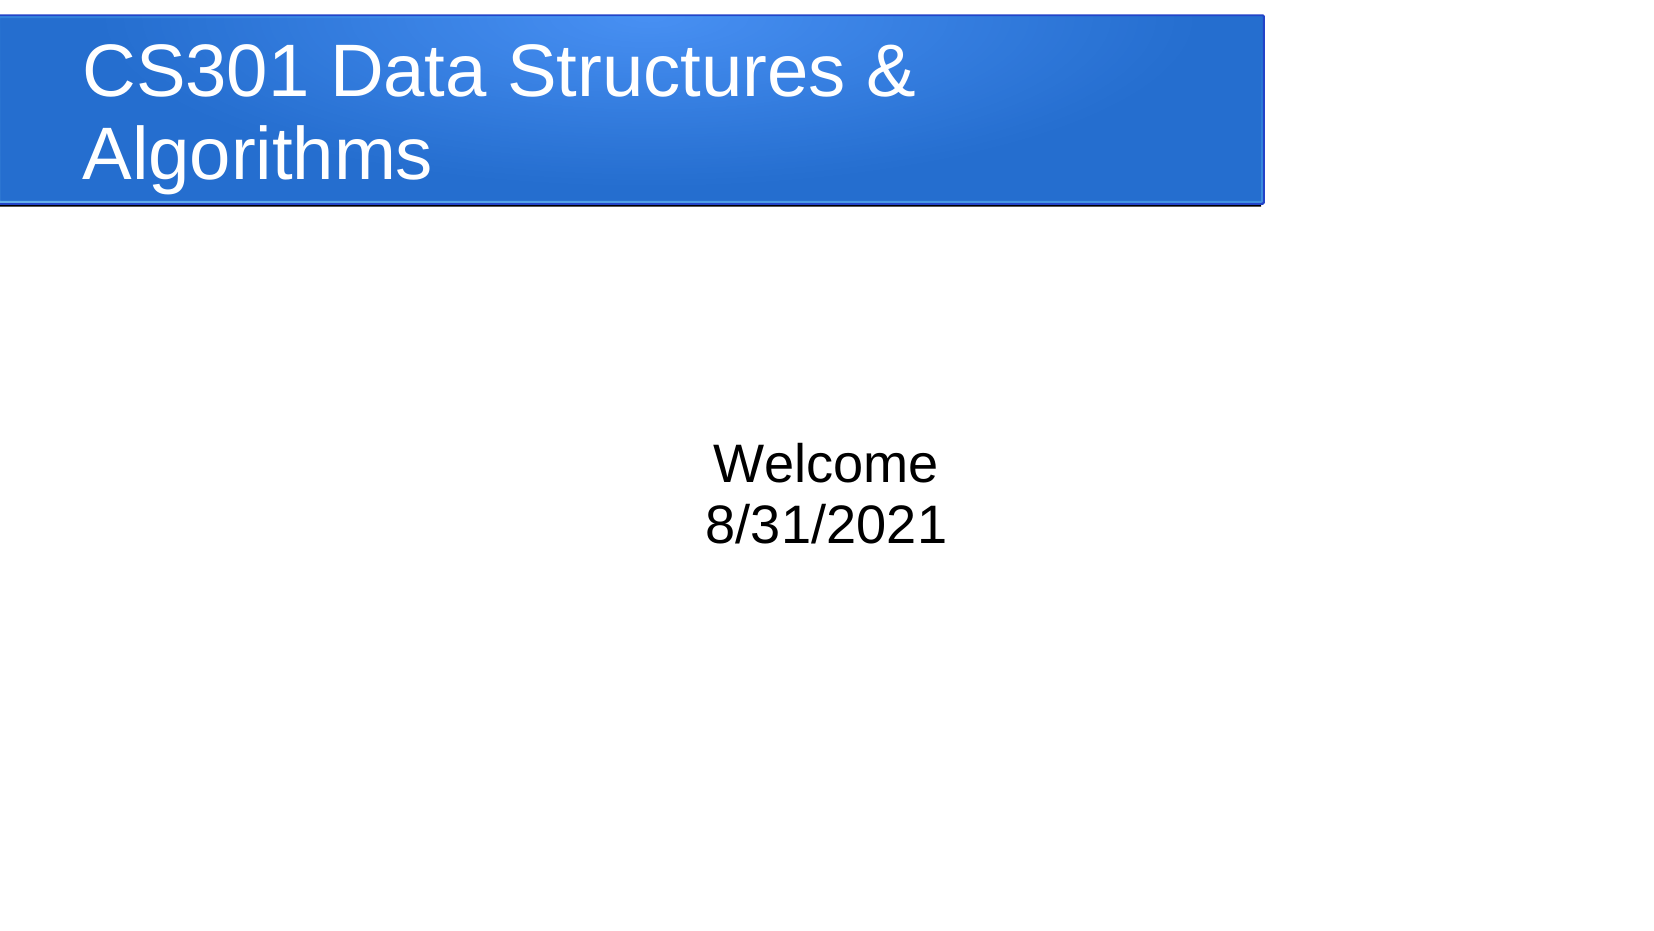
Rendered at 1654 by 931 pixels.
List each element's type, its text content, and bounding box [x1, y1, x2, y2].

title CS301 Data Structures & Algorithms [82, 29, 1235, 196]
subtitle Welcome 8/31/2021 [82, 224, 1571, 764]
